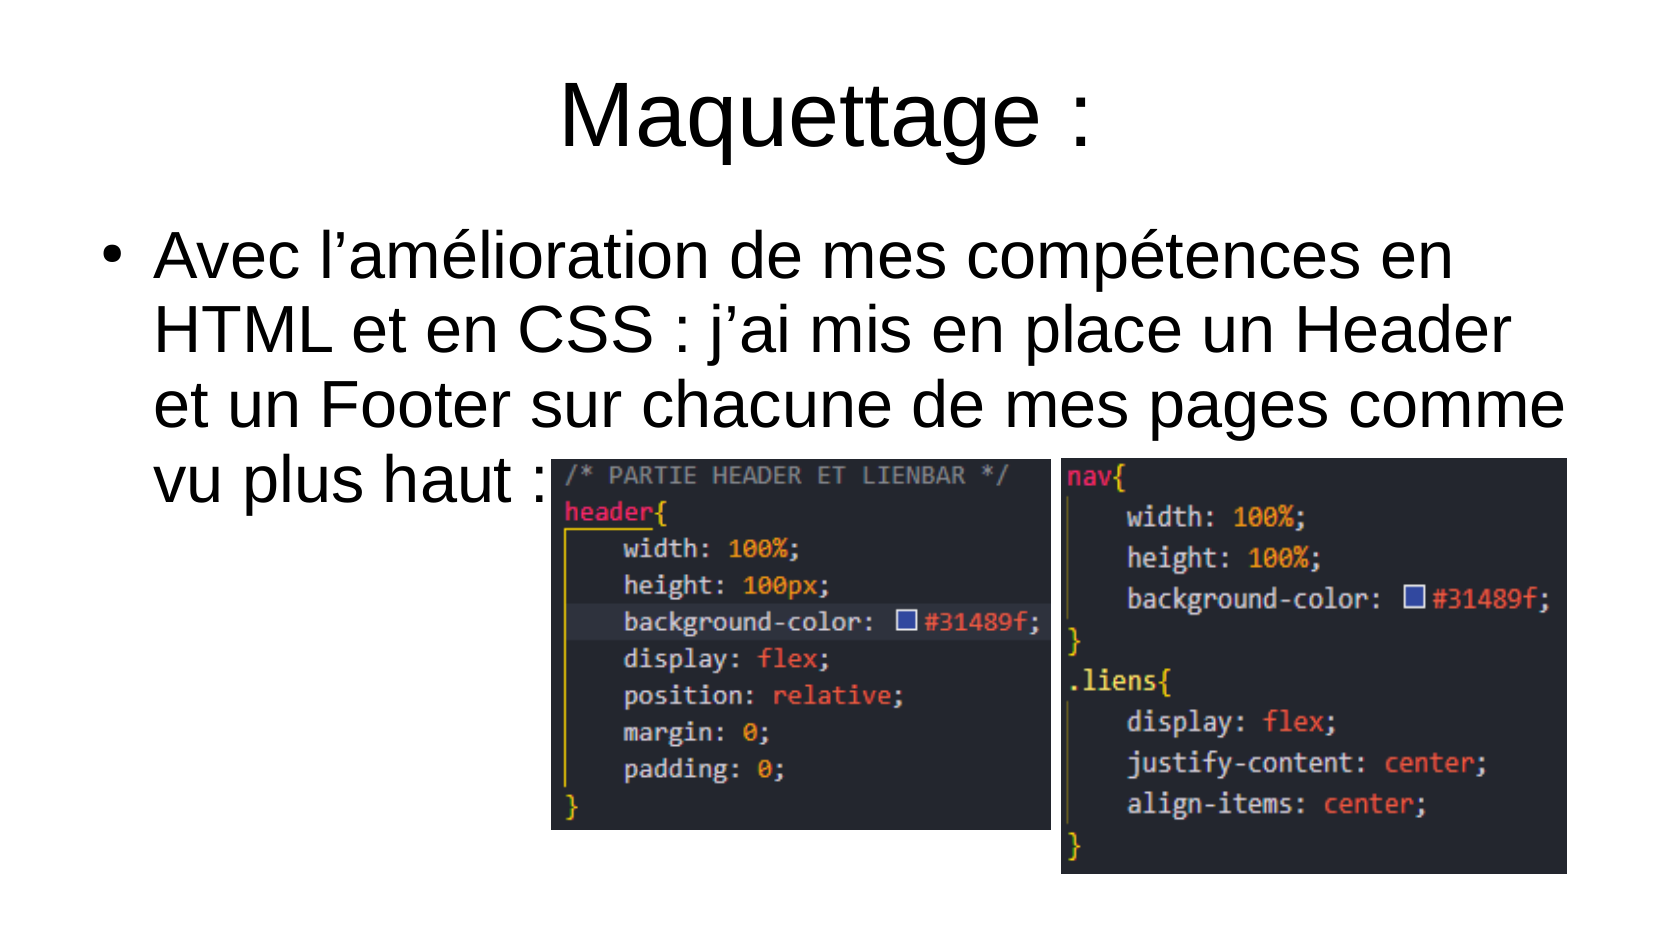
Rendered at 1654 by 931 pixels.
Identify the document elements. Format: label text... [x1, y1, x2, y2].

list Avec l’amélioration de mes compétences en HTML et en CSS : j’ai mis en place un Header et un Footer sur chacune de mes pages comme vu plus haut : [82, 217, 1571, 894]
picture [1061, 458, 1567, 874]
picture [551, 459, 1051, 830]
title Maquettage : [82, 37, 1571, 193]
